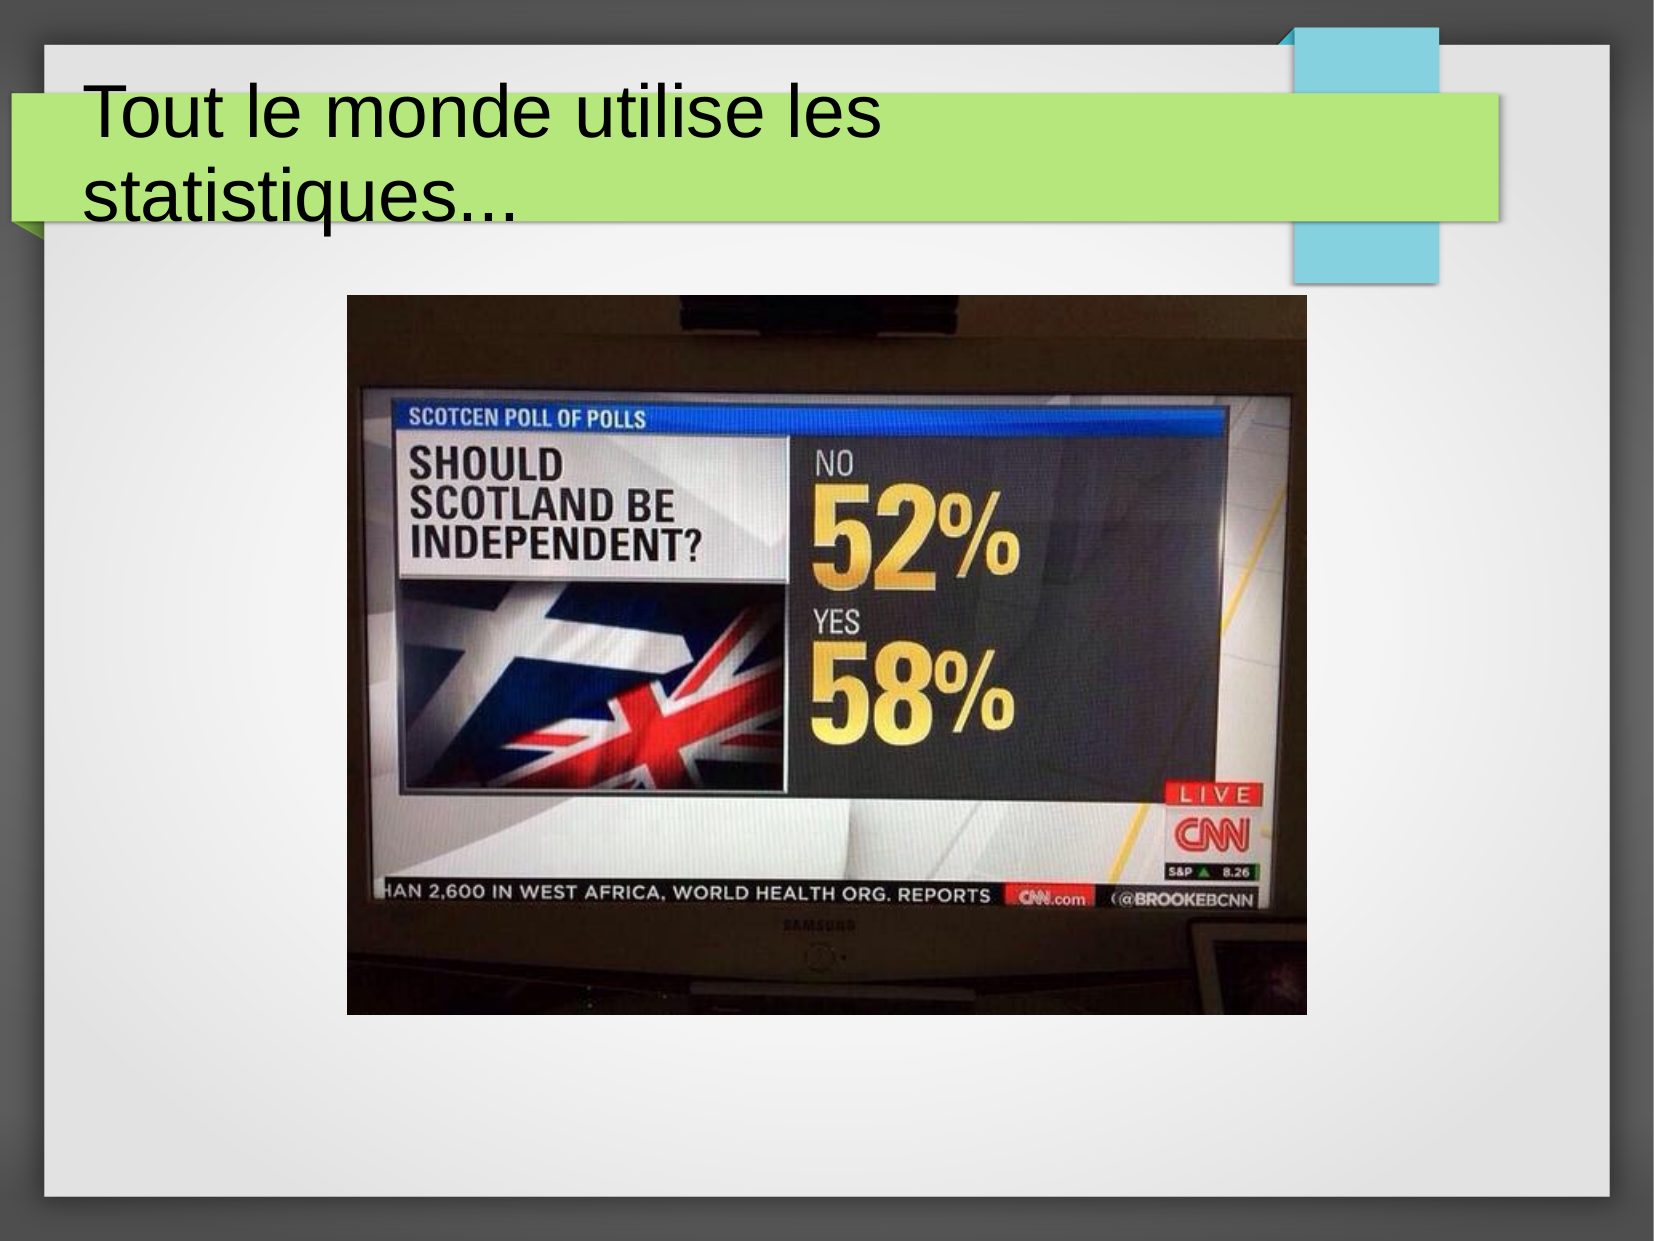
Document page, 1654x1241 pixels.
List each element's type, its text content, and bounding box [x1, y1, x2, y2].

picture [0, 0, 1654, 1241]
title Tout le monde utilise les statistiques... [82, 69, 1264, 238]
